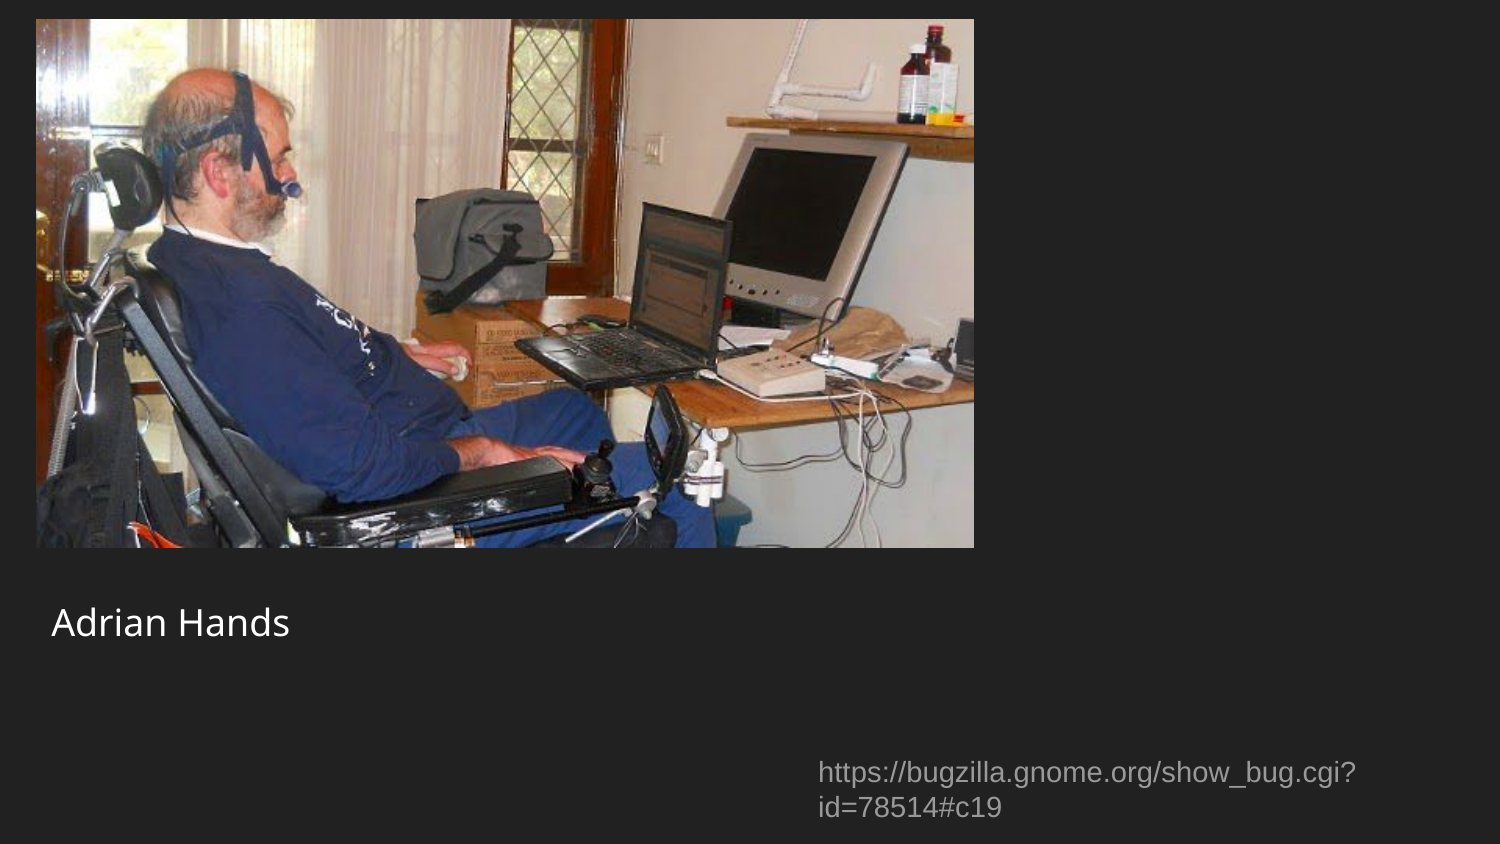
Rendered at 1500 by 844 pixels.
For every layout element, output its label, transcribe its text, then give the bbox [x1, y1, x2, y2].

text_box https://bugzilla.gnome.org/show_bug.cgi?id=78514#c19 [803, 738, 1500, 835]
picture [36, 19, 974, 548]
text_box Adrian Hands [36, 583, 381, 660]
